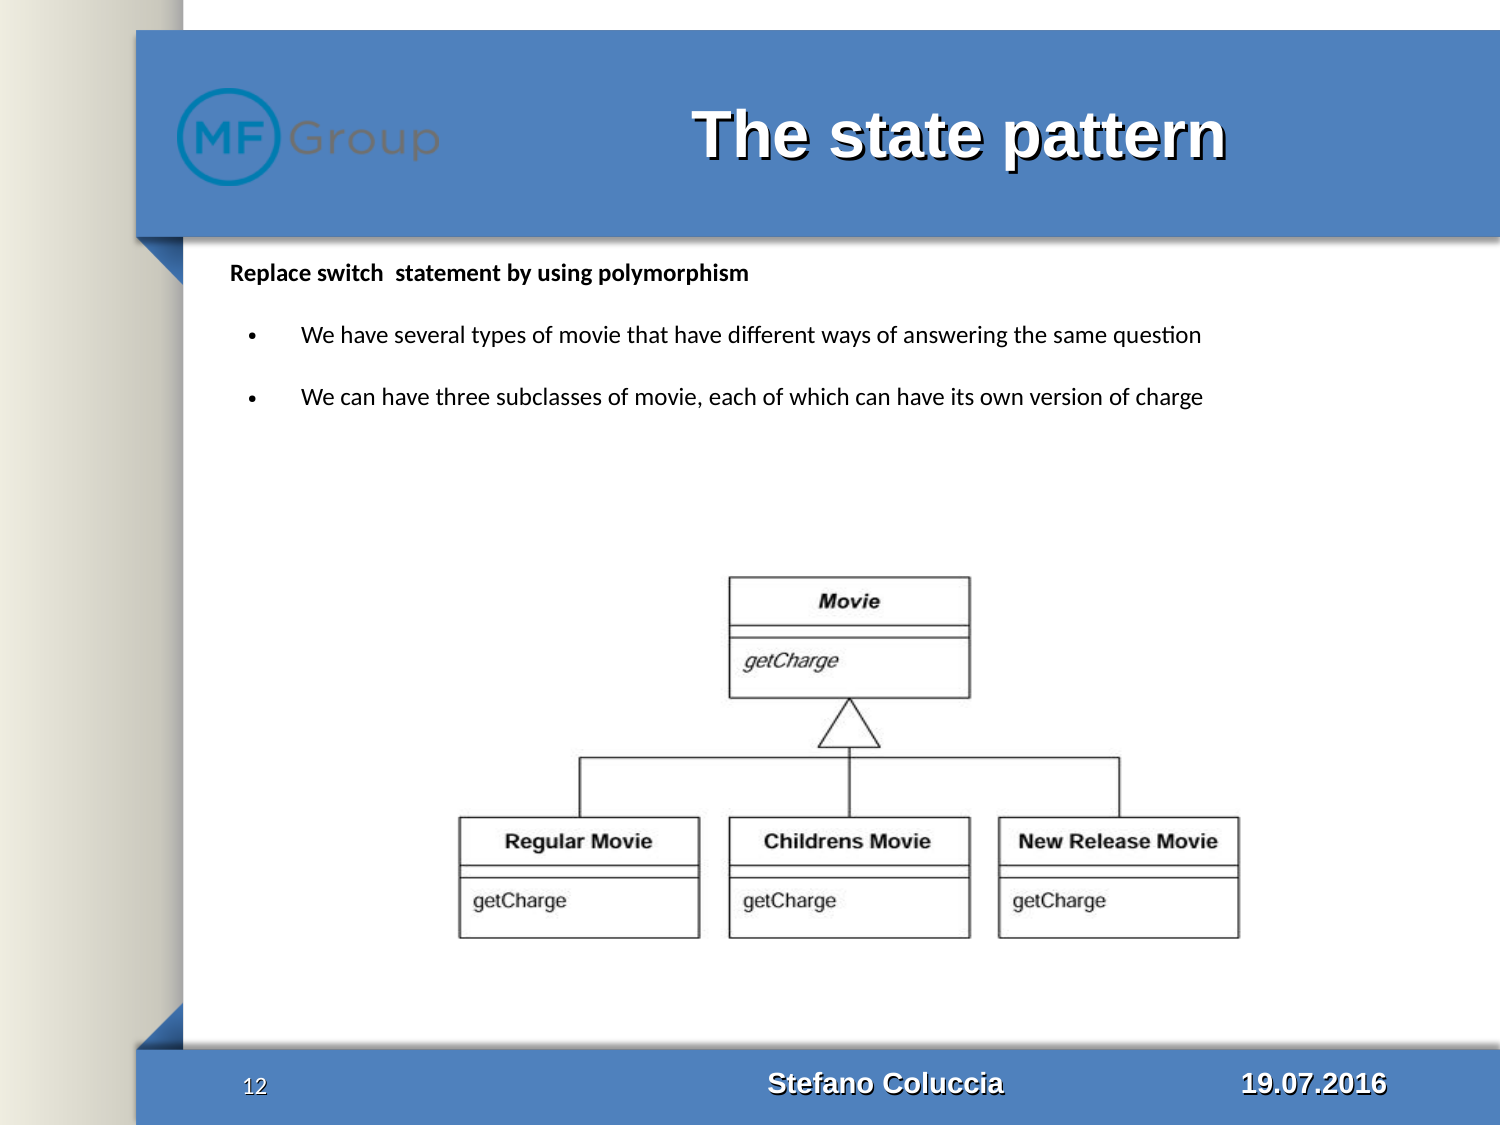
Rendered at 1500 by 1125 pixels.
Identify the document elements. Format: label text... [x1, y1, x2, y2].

title Stefano Coluccia [738, 1062, 1034, 1105]
title 19.07.2016 [1151, 1062, 1477, 1105]
list Replace switch statement by using polymorphism We have several types of movie that have different ways of answering the same question We can have three subclasses of movie, each of which can have its own version of charge [230, 262, 1477, 434]
picture [0, 0, 1500, 1125]
title The state pattern [442, 57, 1477, 211]
